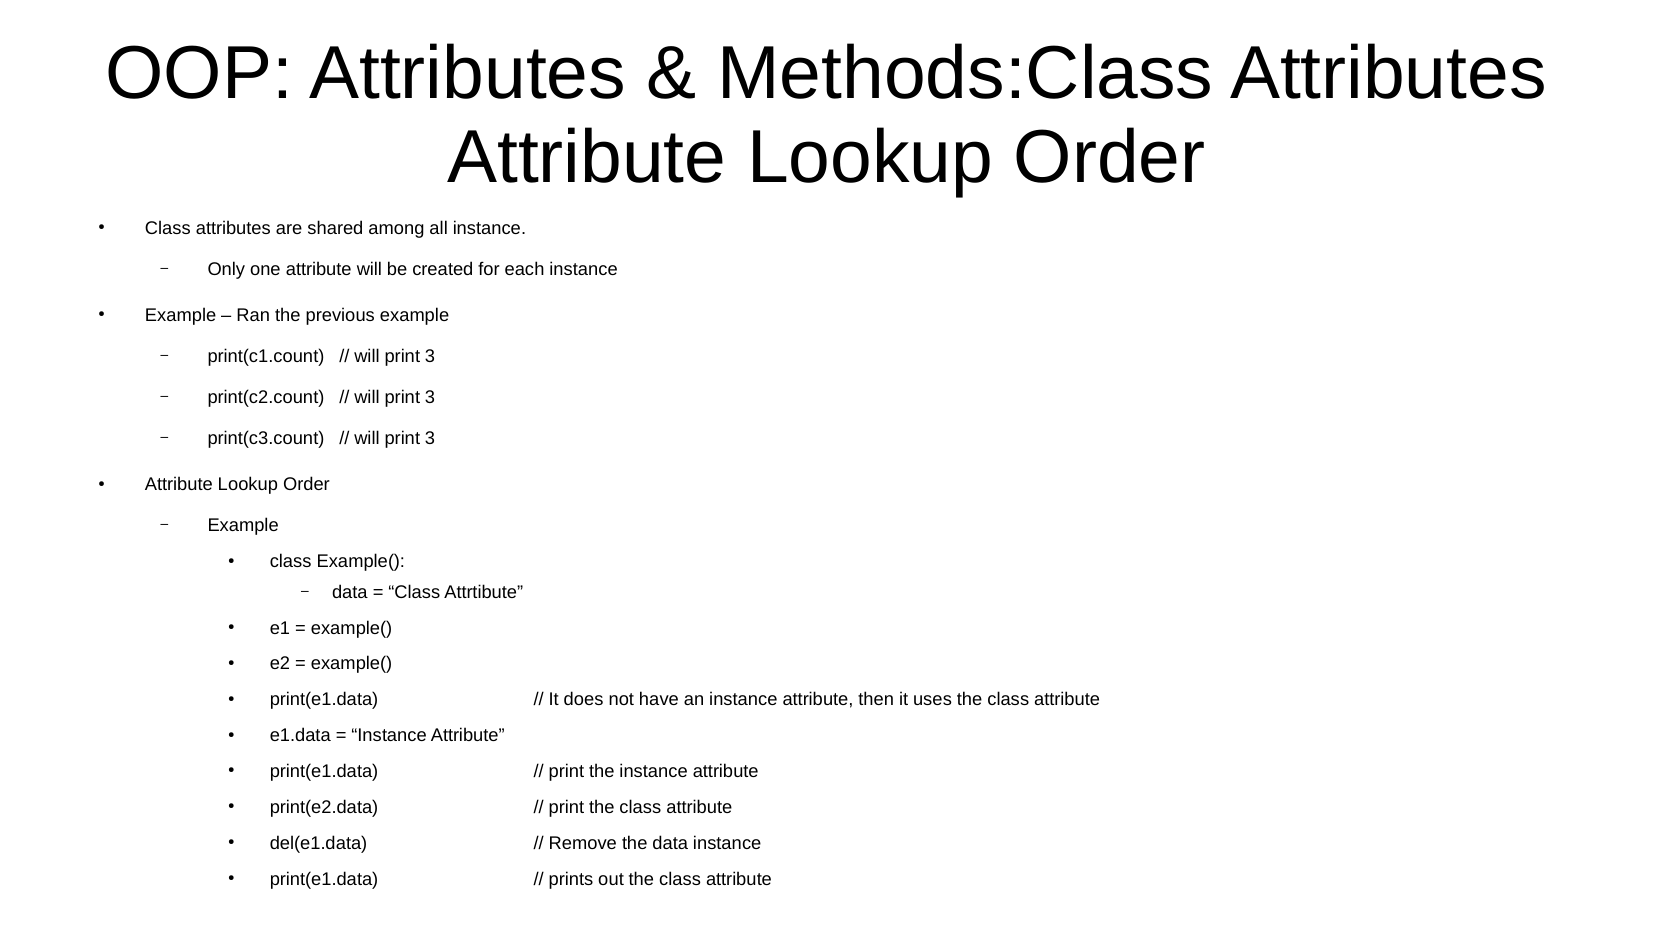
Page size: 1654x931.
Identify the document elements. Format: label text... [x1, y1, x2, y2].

title OOP: Attributes & Methods:Class Attributes Attribute Lookup Order [82, 12, 1571, 217]
list Class attributes are shared among all instance. Only one attribute will be created for each instance Example – Ran the previous example print(c1.count) // will print 3 print(c2.count) // will print 3 print(c3.count) // will print 3 Attribute Lookup Order Example class Example(): data = “Class Attrtibute” e1 = example() e2 = example() print(e1.data) // It does not have an instance attribute, then it uses the class attribute e1.data = “Instance Attribute” print(e1.data) // print the instance attribute print(e2.data) // print the class attribute del(e1.data) // Remove the data instance print(e1.data) // prints out the class attribute [82, 217, 1636, 901]
